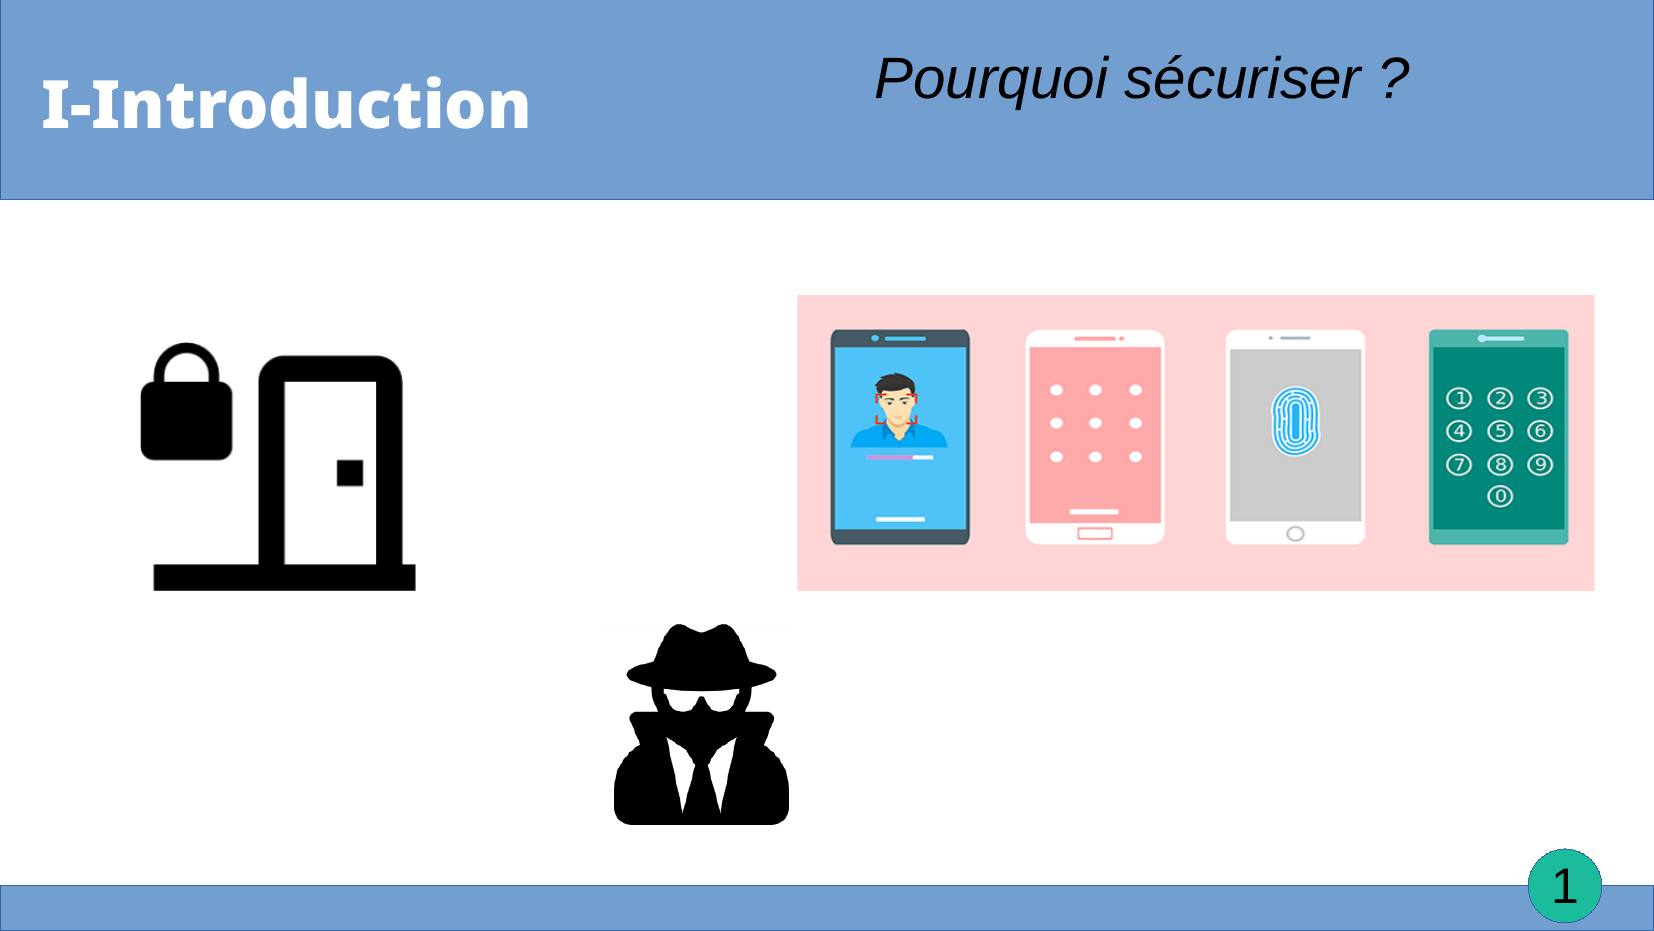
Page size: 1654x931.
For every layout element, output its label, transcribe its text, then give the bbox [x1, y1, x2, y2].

text_box Pourquoi sécuriser ? [566, 38, 1654, 184]
picture [797, 295, 1595, 591]
picture [599, 624, 798, 827]
picture [140, 342, 416, 591]
title I-Introduction [41, 50, 566, 154]
